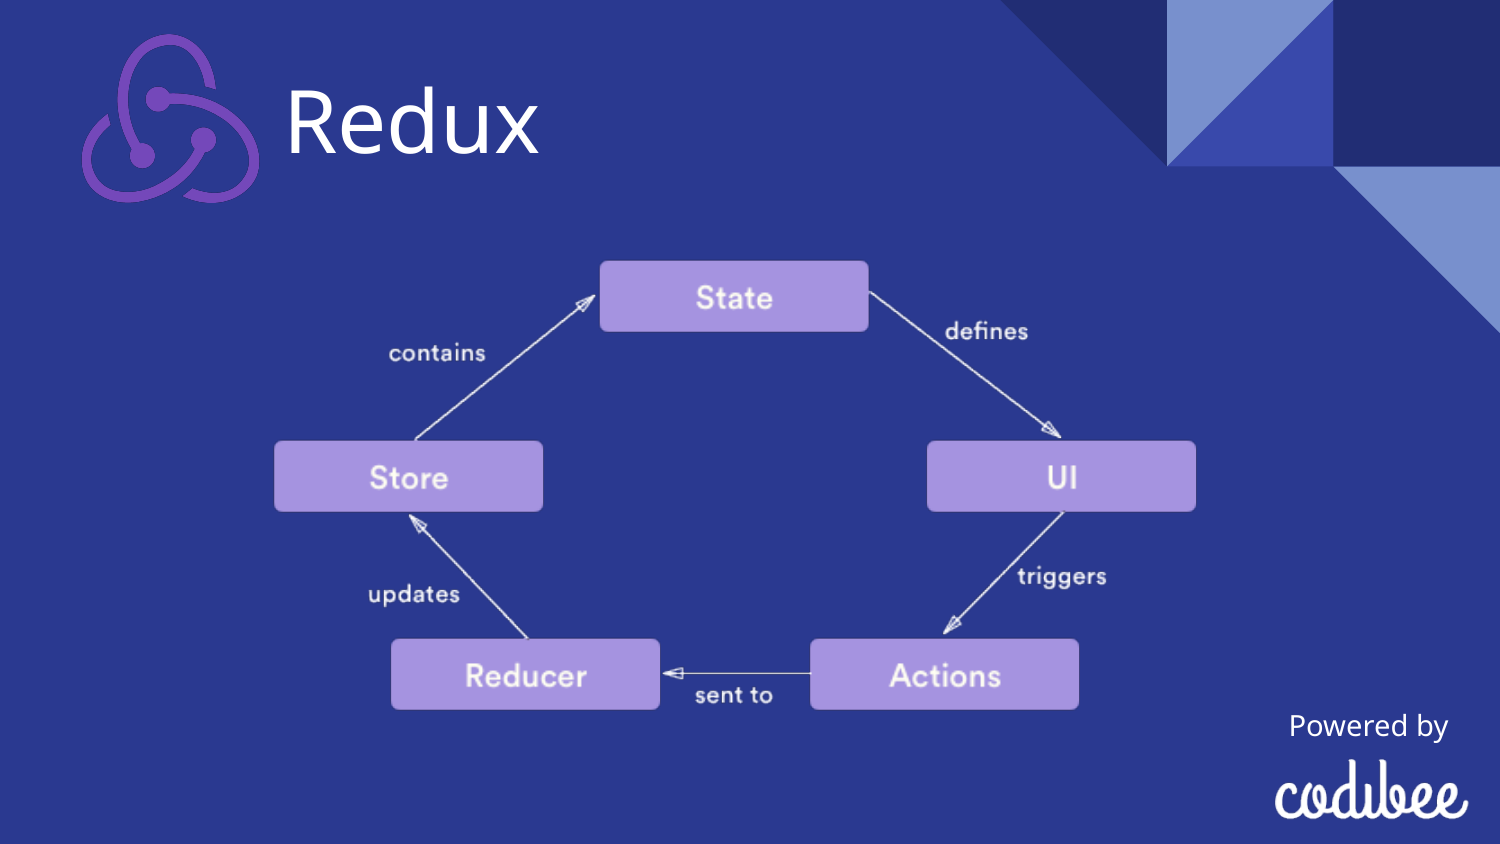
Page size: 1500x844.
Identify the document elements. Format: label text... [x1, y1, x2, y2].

picture [1250, 752, 1488, 833]
picture [75, 34, 262, 203]
title Redux [268, 48, 1056, 186]
text_box Powered by [1250, 691, 1488, 752]
picture [249, 221, 1222, 752]
